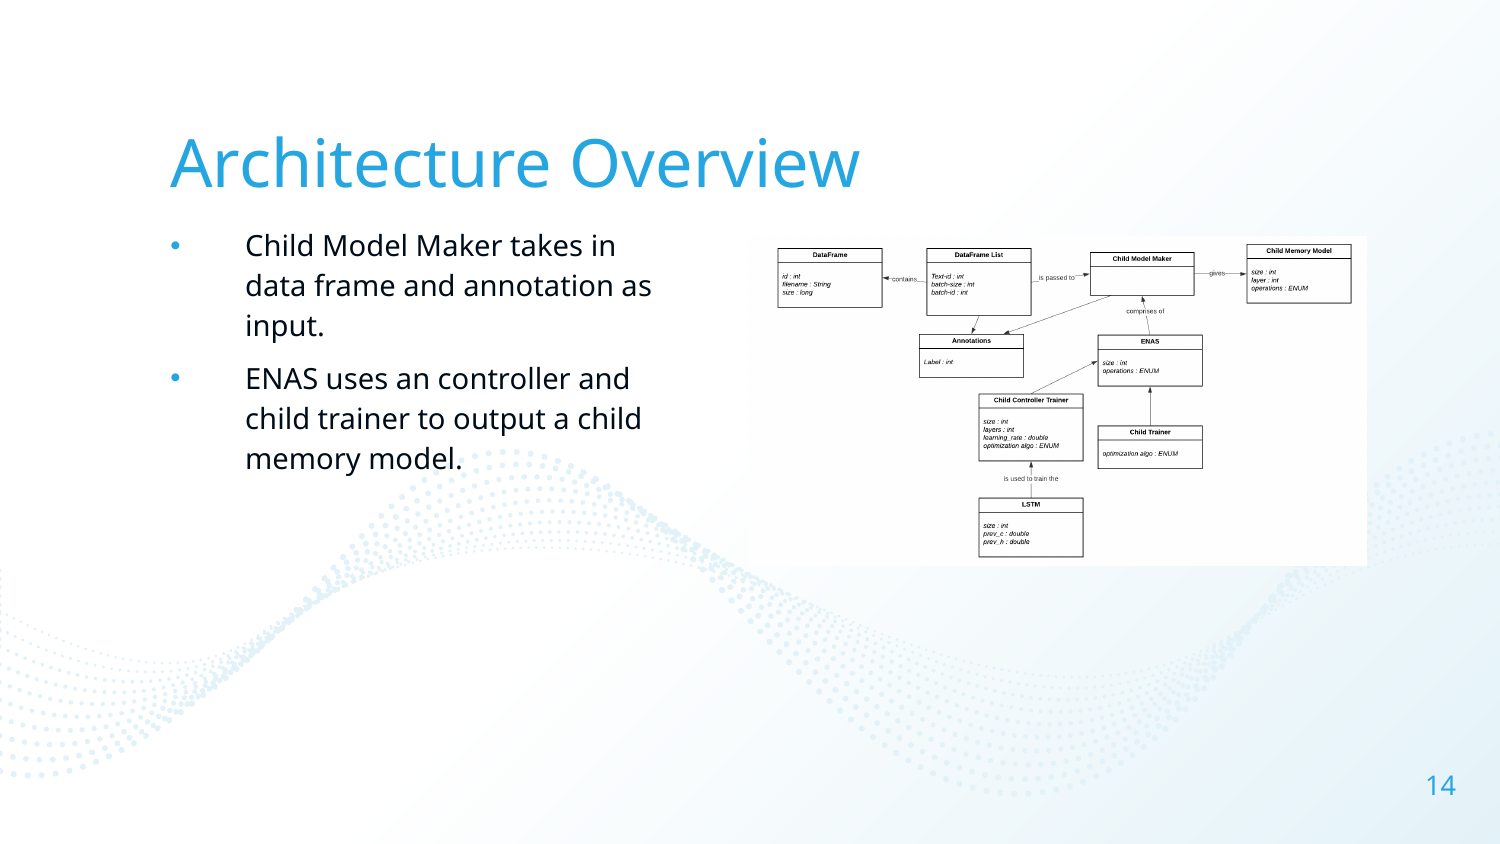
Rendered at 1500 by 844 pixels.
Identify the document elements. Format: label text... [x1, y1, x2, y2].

slide_number <number> [1366, 754, 1457, 819]
picture [748, 236, 1367, 566]
title Architecture Overview [170, 137, 1330, 203]
list Child Model Maker takes in data frame and annotation as input. ENAS uses an controller and child trainer to output a child memory model. [170, 222, 666, 572]
